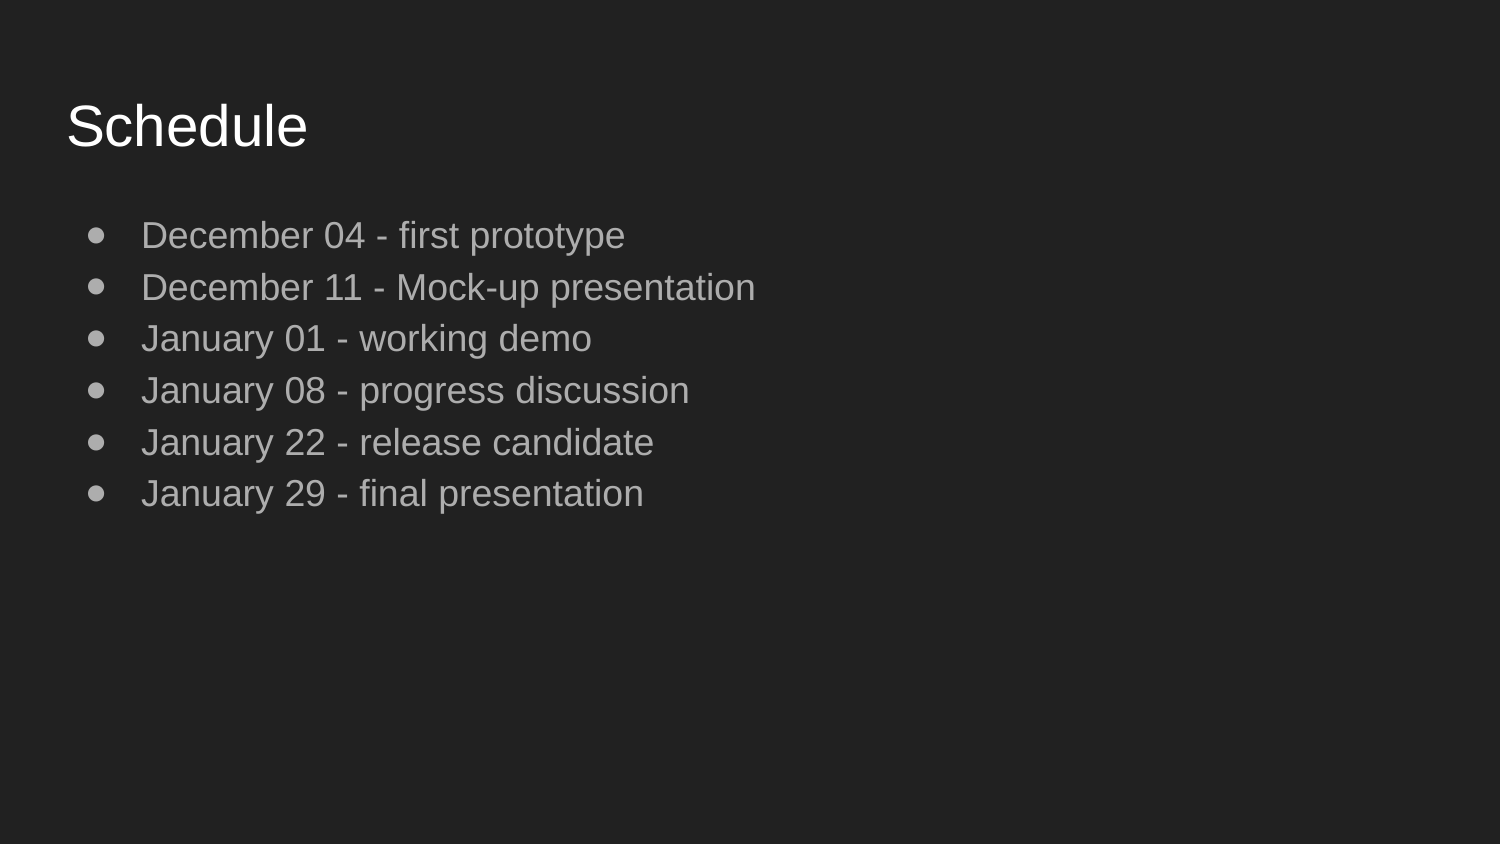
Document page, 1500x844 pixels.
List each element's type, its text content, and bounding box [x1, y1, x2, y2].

title Schedule [51, 72, 1449, 167]
list December 04 - first prototype December 11 - Mock-up presentation January 01 - working demo January 08 - progress discussion January 22 - release candidate January 29 - final presentation [51, 189, 1449, 750]
